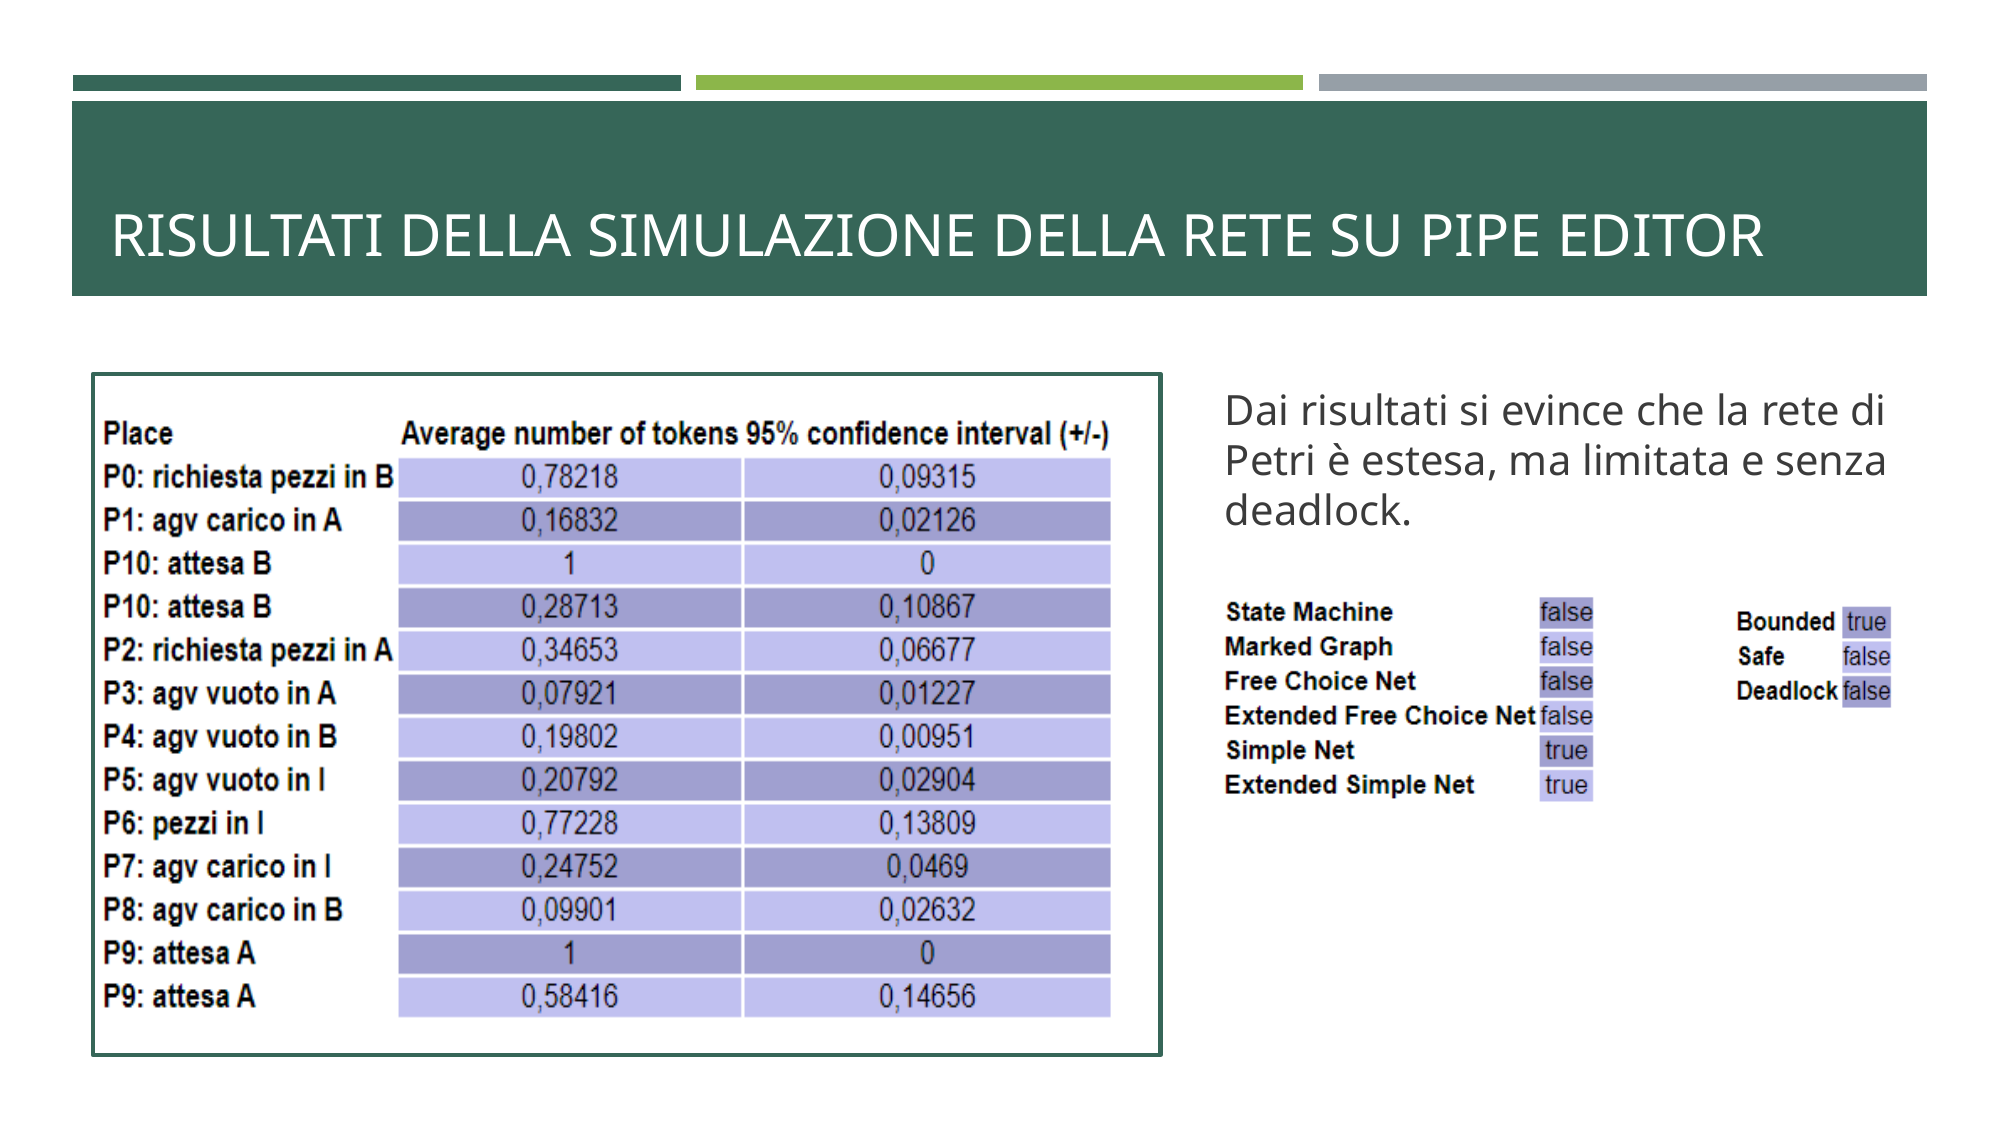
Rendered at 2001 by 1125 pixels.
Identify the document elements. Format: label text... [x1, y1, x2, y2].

picture [1721, 593, 1905, 731]
picture [95, 376, 1158, 1053]
title Risultati della simulazione della rete su PIPE editor [95, 115, 1905, 282]
picture [1209, 588, 1608, 821]
text_box Dai risultati si evince che la rete di Petri è estesa, ma limitata e senza deadlock. [1209, 376, 1905, 594]
